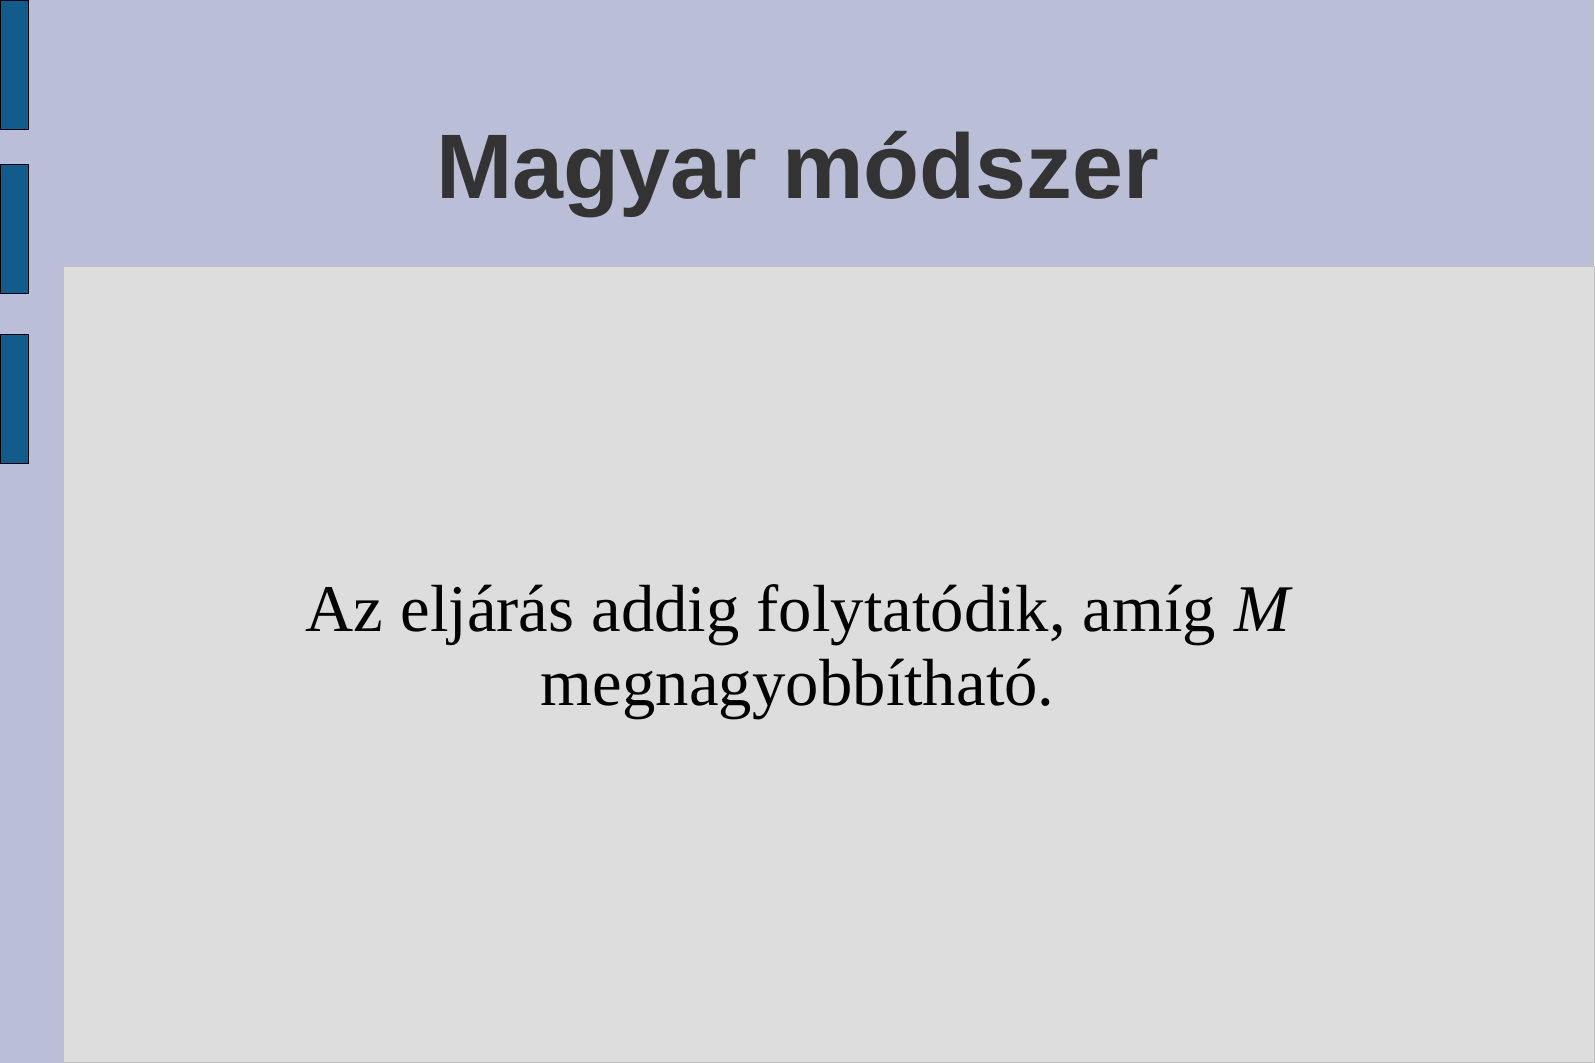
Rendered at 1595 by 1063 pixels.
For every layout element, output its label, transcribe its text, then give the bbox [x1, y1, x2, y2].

subtitle Az eljárás addig folytatódik, amíg M megnagyobbítható. [117, 302, 1479, 990]
title Magyar módszer [117, 85, 1479, 249]
